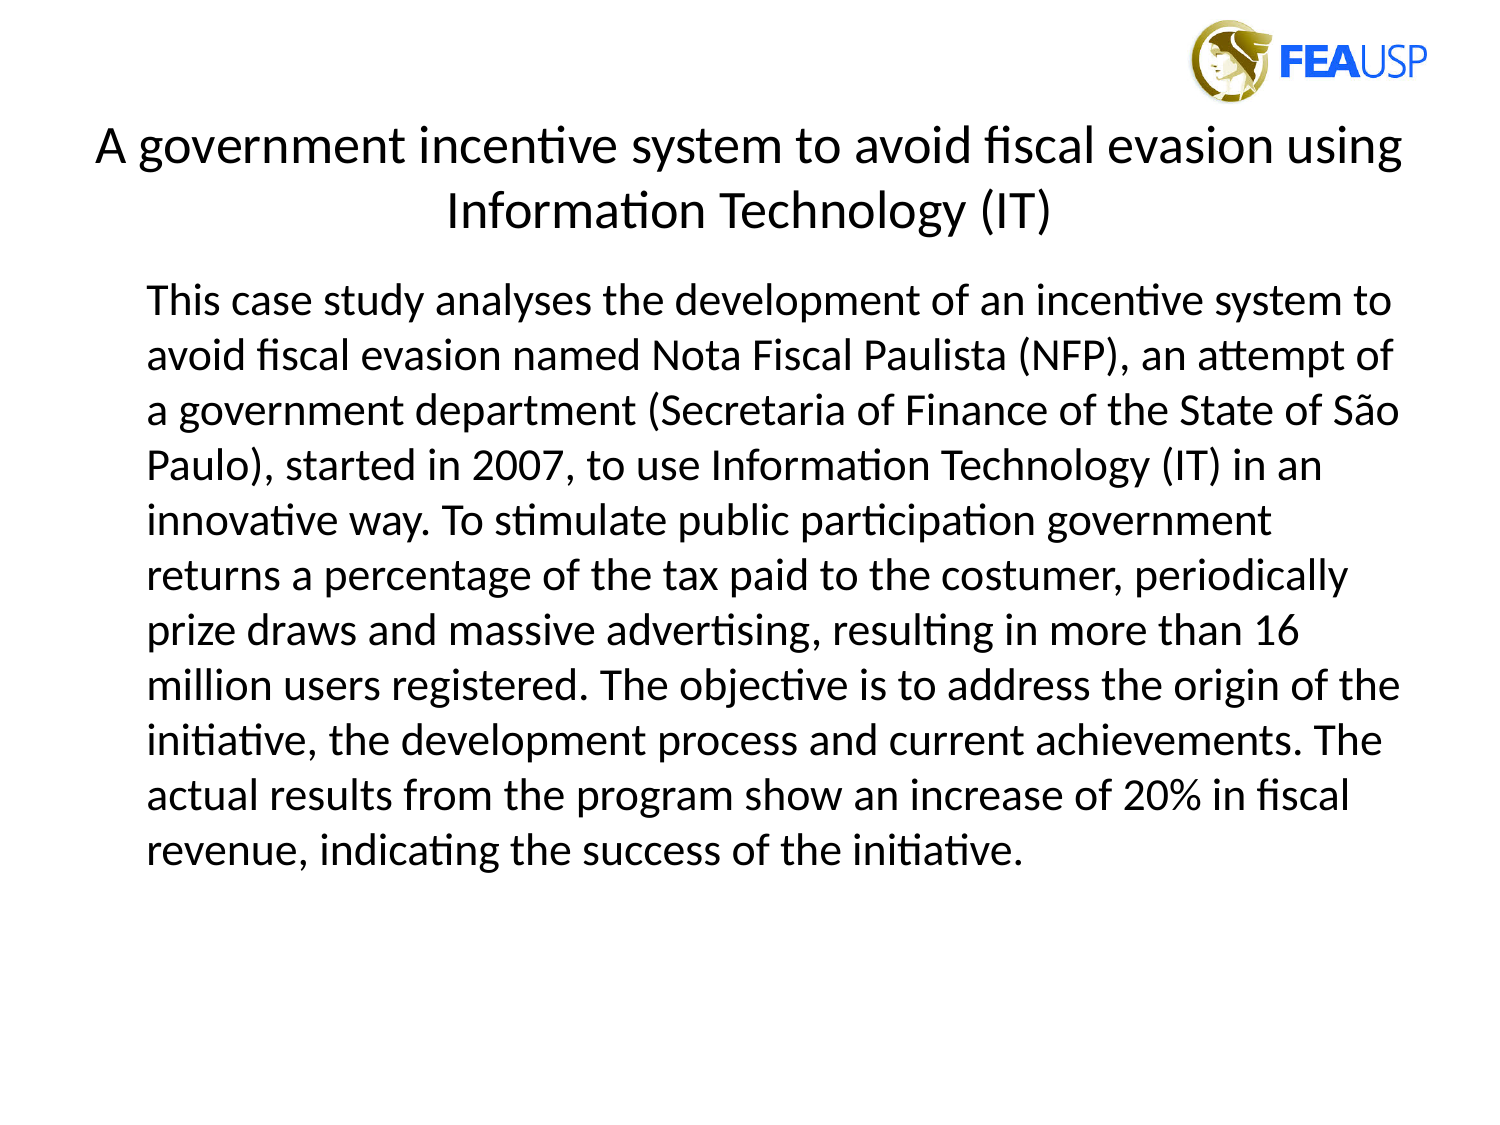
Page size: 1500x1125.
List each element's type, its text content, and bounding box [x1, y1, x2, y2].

picture [1187, 19, 1427, 105]
list This case study analyses the development of an incentive system to avoid fiscal evasion named Nota Fiscal Paulista (NFP), an attempt of a government department (Secretaria of Finance of the State of São Paulo), started in 2007, to use Information Technology (IT) in an innovative way. To stimulate public participation government returns a percentage of the tax paid to the costumer, periodically prize draws and massive advertising, resulting in more than 16 million users registered. The objective is to address the origin of the initiative, the development process and current achievements. The actual results from the program show an increase of 20% in fiscal revenue, indicating the success of the initiative. [75, 262, 1425, 1005]
title A government incentive system to avoid fiscal evasion using Information Technology (IT) [75, 80, 1425, 262]
